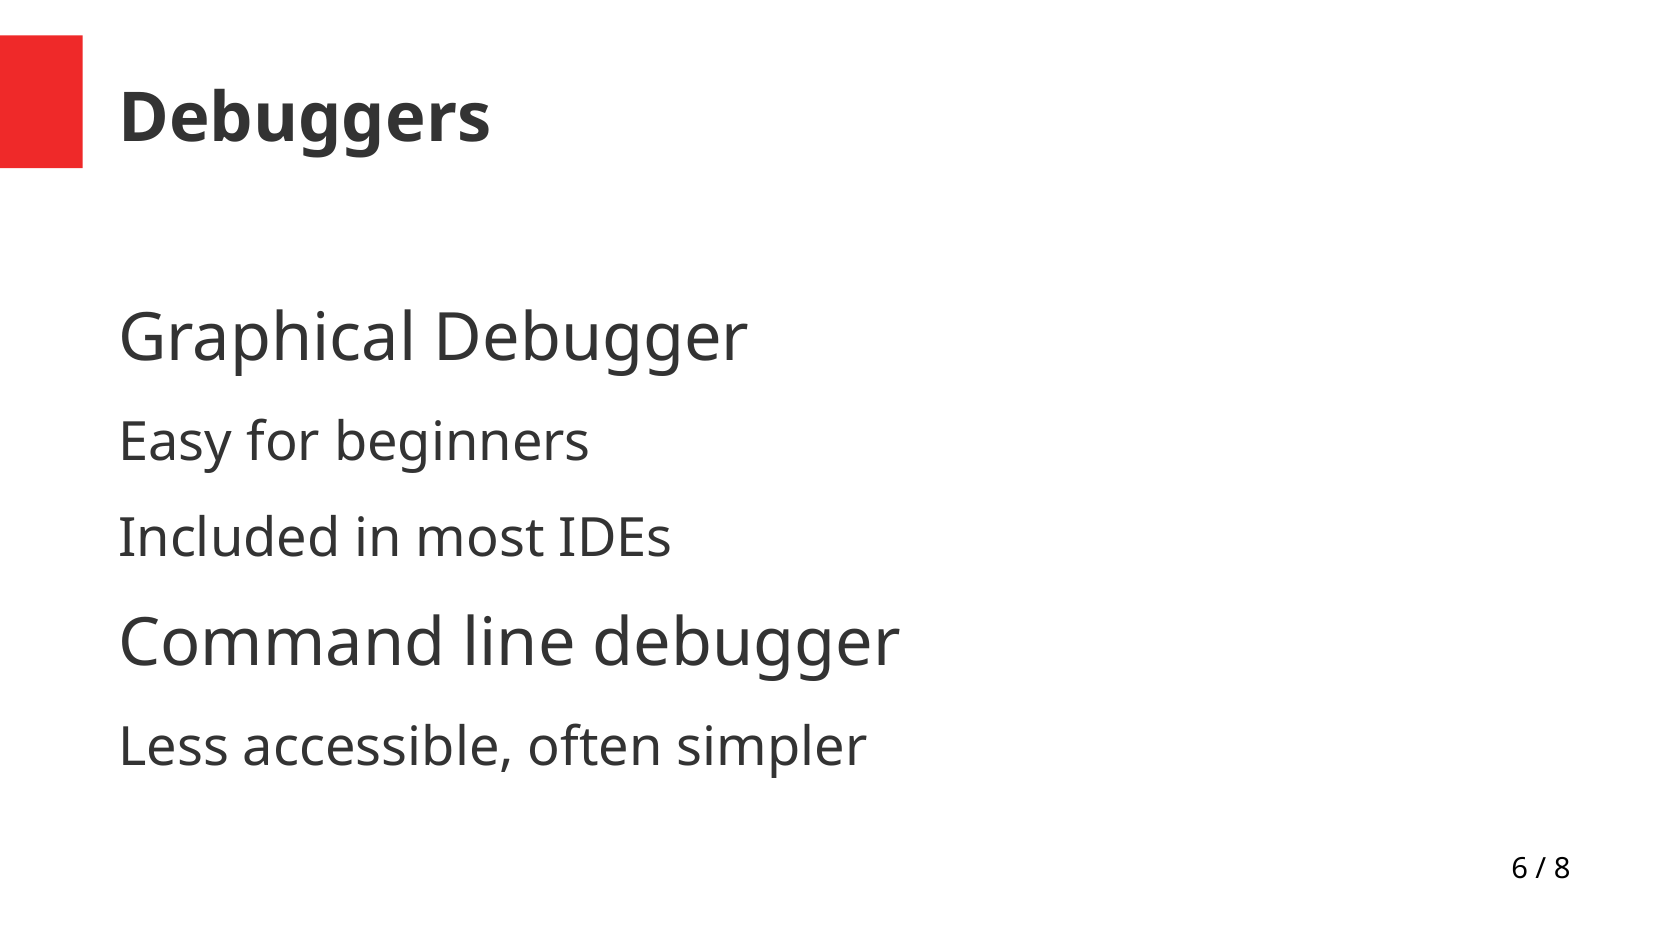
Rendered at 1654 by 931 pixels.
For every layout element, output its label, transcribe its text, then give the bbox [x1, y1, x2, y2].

list Graphical Debugger Easy for beginners Included in most IDEs Command line debugger Less accessible, often simpler [118, 265, 1536, 806]
title Debuggers [118, 36, 1571, 193]
